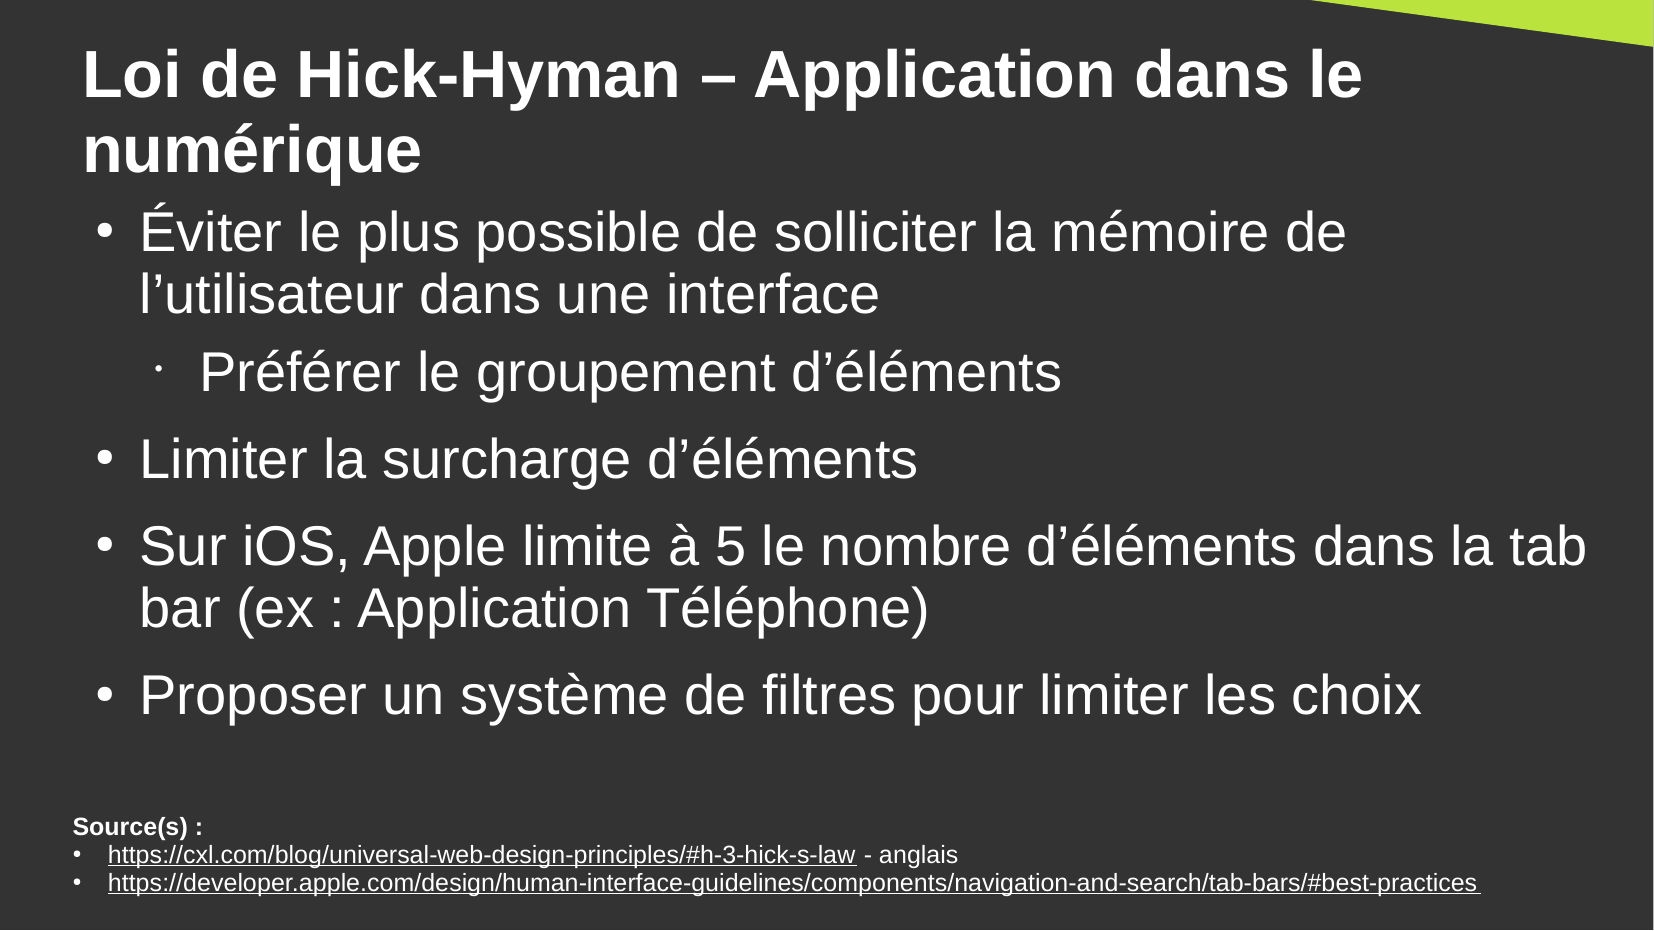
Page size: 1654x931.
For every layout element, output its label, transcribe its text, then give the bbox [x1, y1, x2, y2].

list Éviter le plus possible de solliciter la mémoire de l’utilisateur dans une interface Préférer le groupement d’éléments Limiter la surcharge d’éléments Sur iOS, Apple limite à 5 le nombre d’éléments dans la tab bar (ex : Application Téléphone) Proposer un système de filtres pour limiter les choix [80, 200, 1620, 733]
title Loi de Hick-Hyman – Application dans le numérique [82, 37, 1453, 187]
text_box [1310, 0, 1654, 47]
text_box Source(s) : https://cxl.com/blog/universal-web-design-principles/#h-3-hick-s-law - anglais https://developer.apple.com/design/human-interface-guidelines/components/navigation-and-search/tab-bars/#best-practices [57, 805, 1543, 905]
